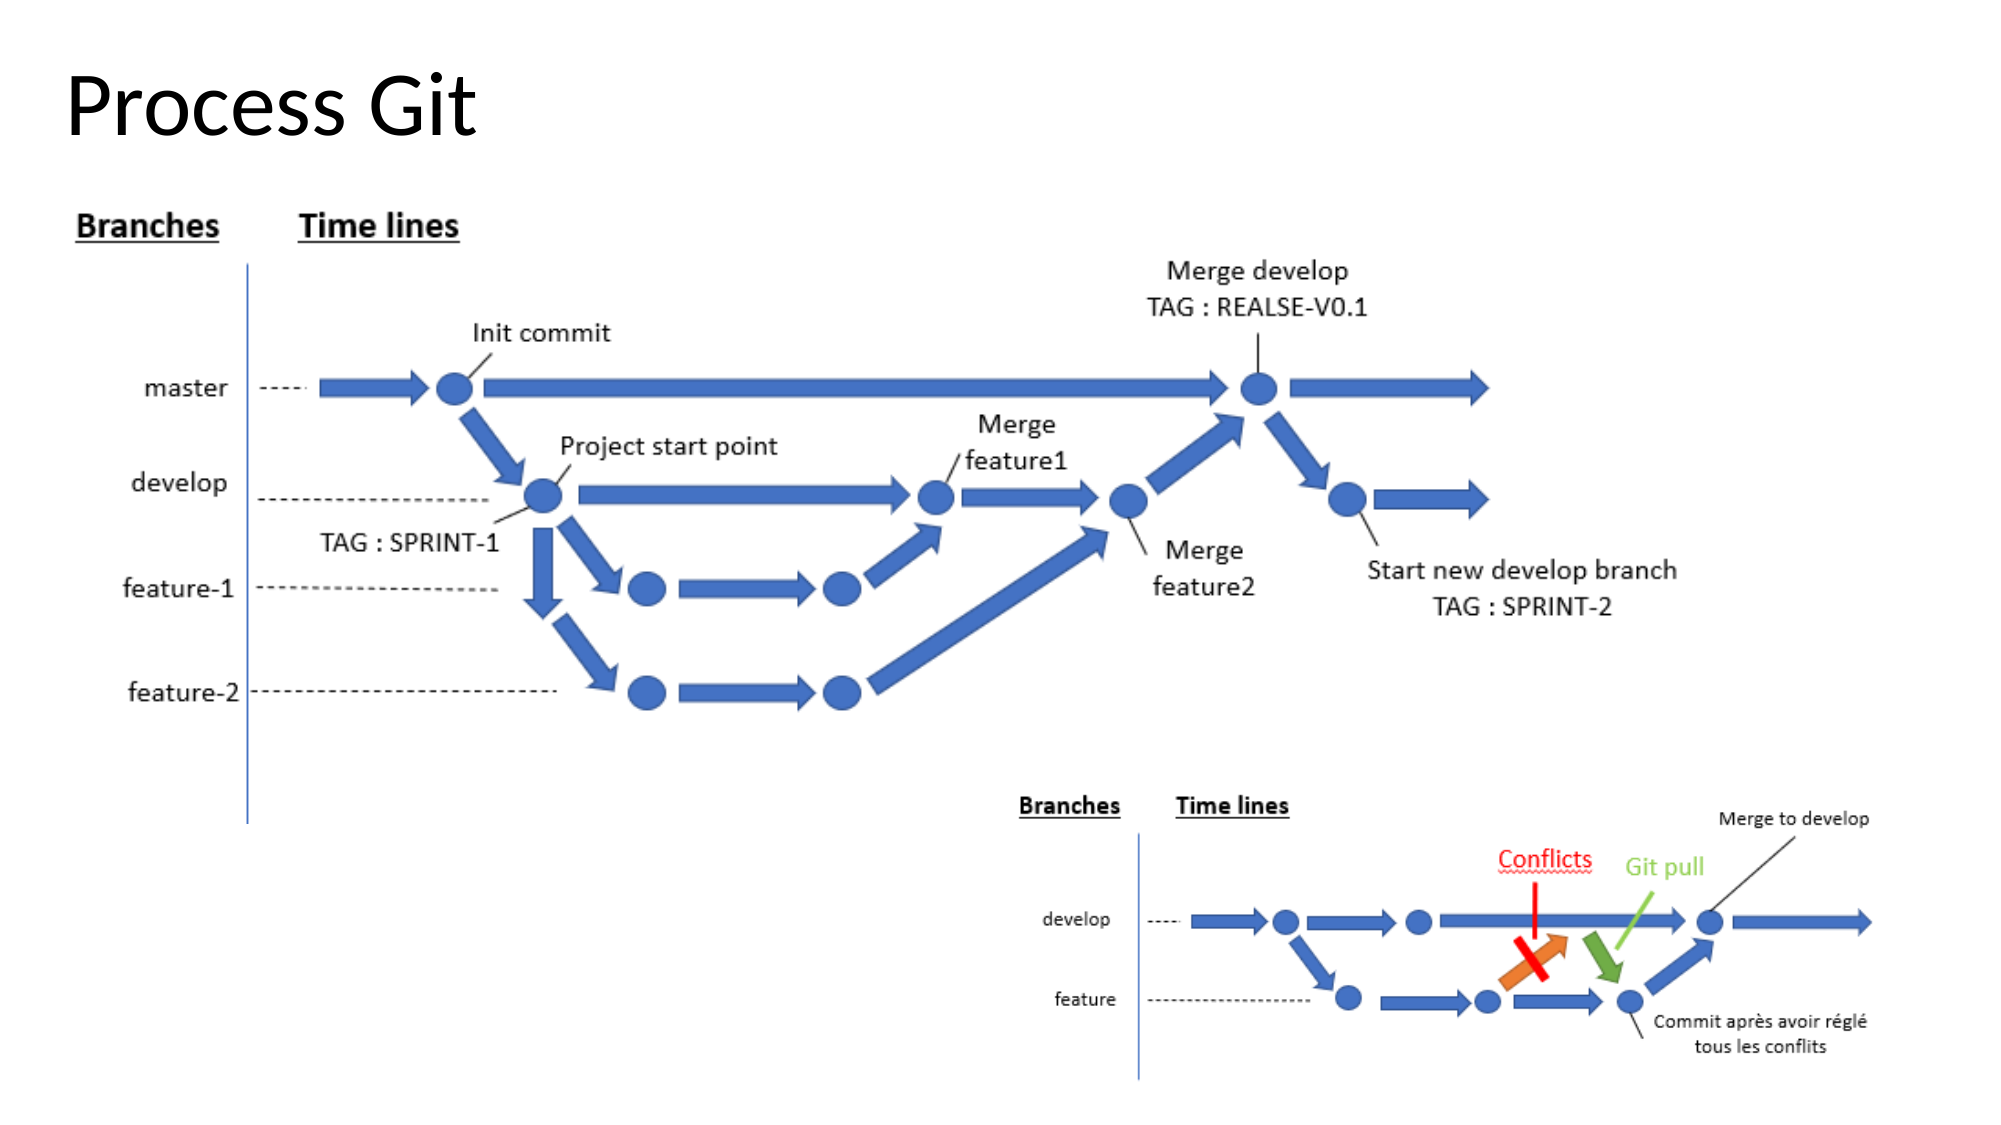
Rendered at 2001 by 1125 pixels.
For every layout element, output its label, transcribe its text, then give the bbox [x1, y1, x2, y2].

picture [50, 194, 1927, 1083]
text_box Process Git [50, 36, 1368, 163]
